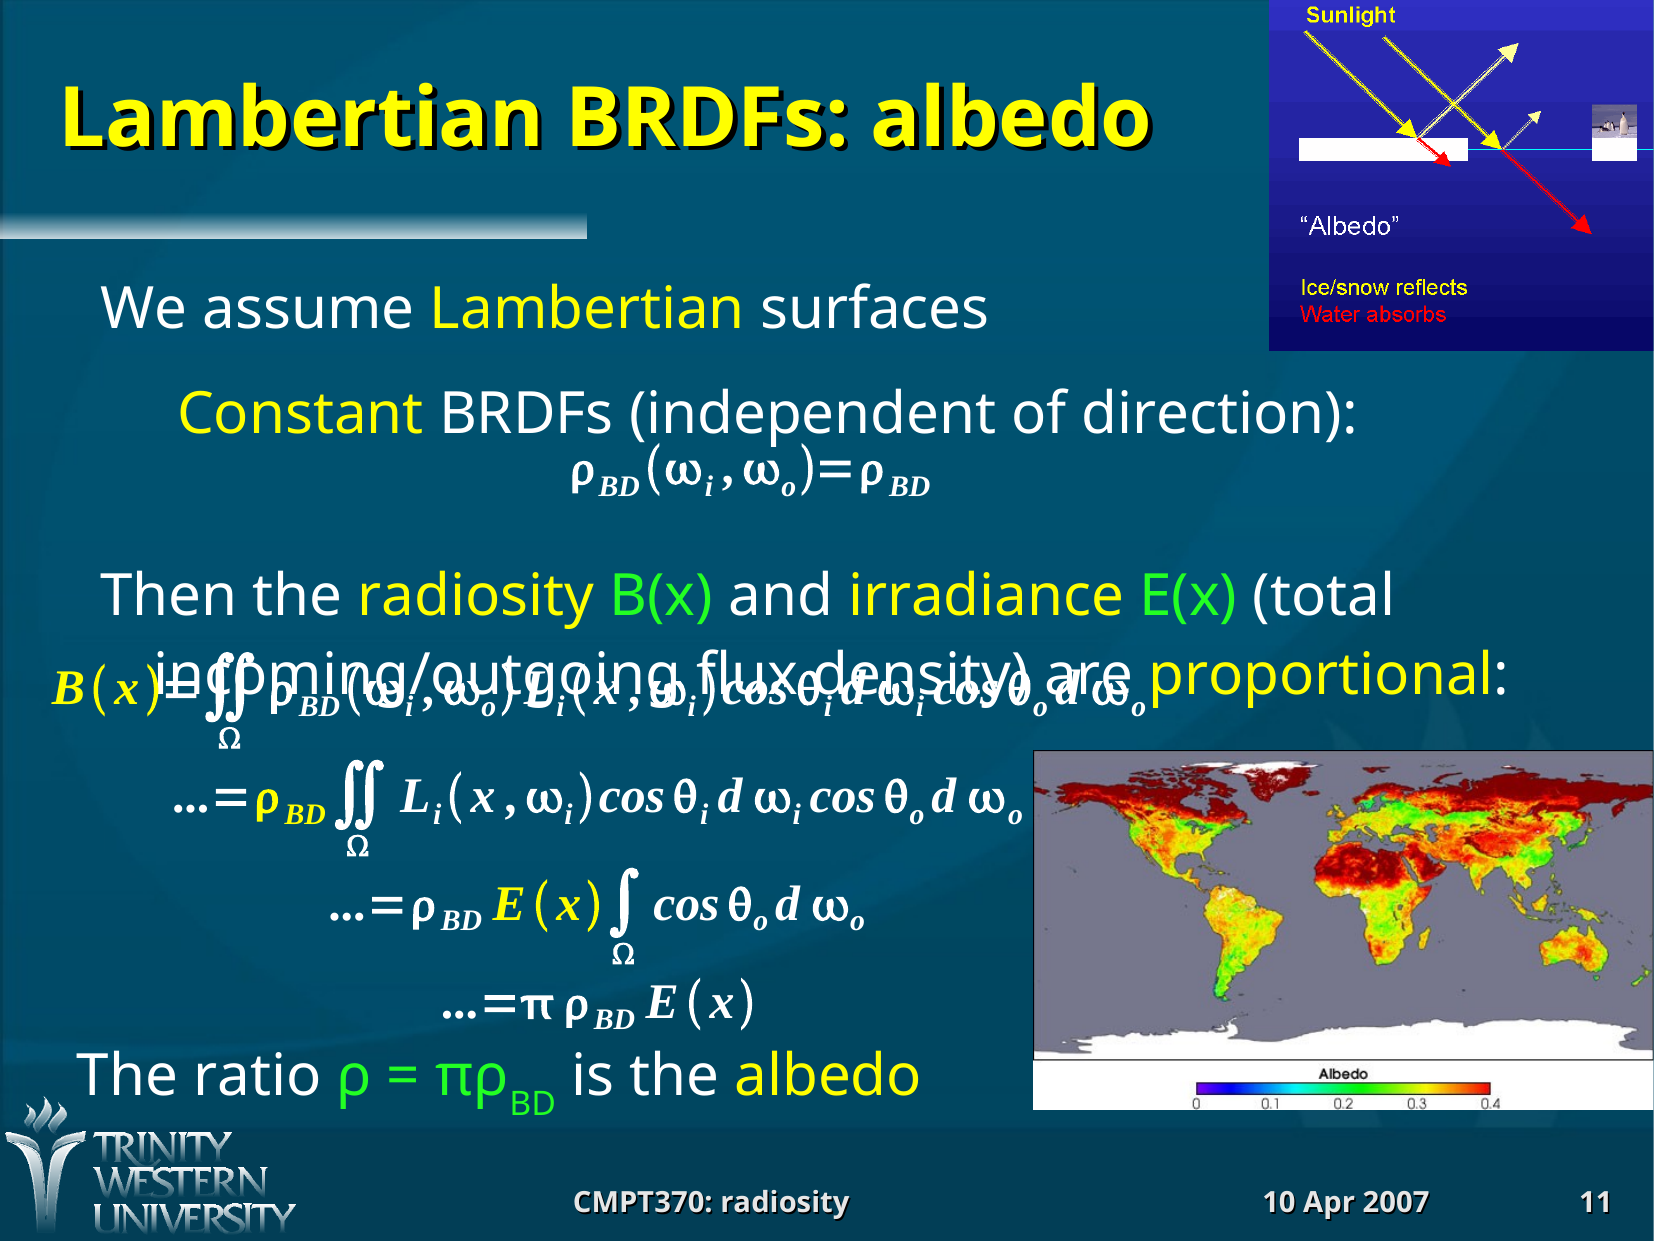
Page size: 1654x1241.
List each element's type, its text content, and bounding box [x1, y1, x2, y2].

list The ratio ρ = πρBD is the albedo [59, 1033, 1099, 1123]
title Lambertian BRDFs: albedo [59, 27, 1182, 201]
picture [0, 233, 586, 238]
picture [38, 1227, 54, 1232]
chart [42, 649, 1152, 1037]
picture [0, 214, 586, 232]
picture [1270, 0, 1654, 350]
list We assume Lambertian surfaces Constant BRDFs (independent of direction): Then the radiosity B(x) and irradiance E(x) (total incoming/outgoing flux density) are proportional: [82, 266, 1571, 650]
picture [1034, 692, 1654, 1126]
chart [561, 438, 937, 502]
